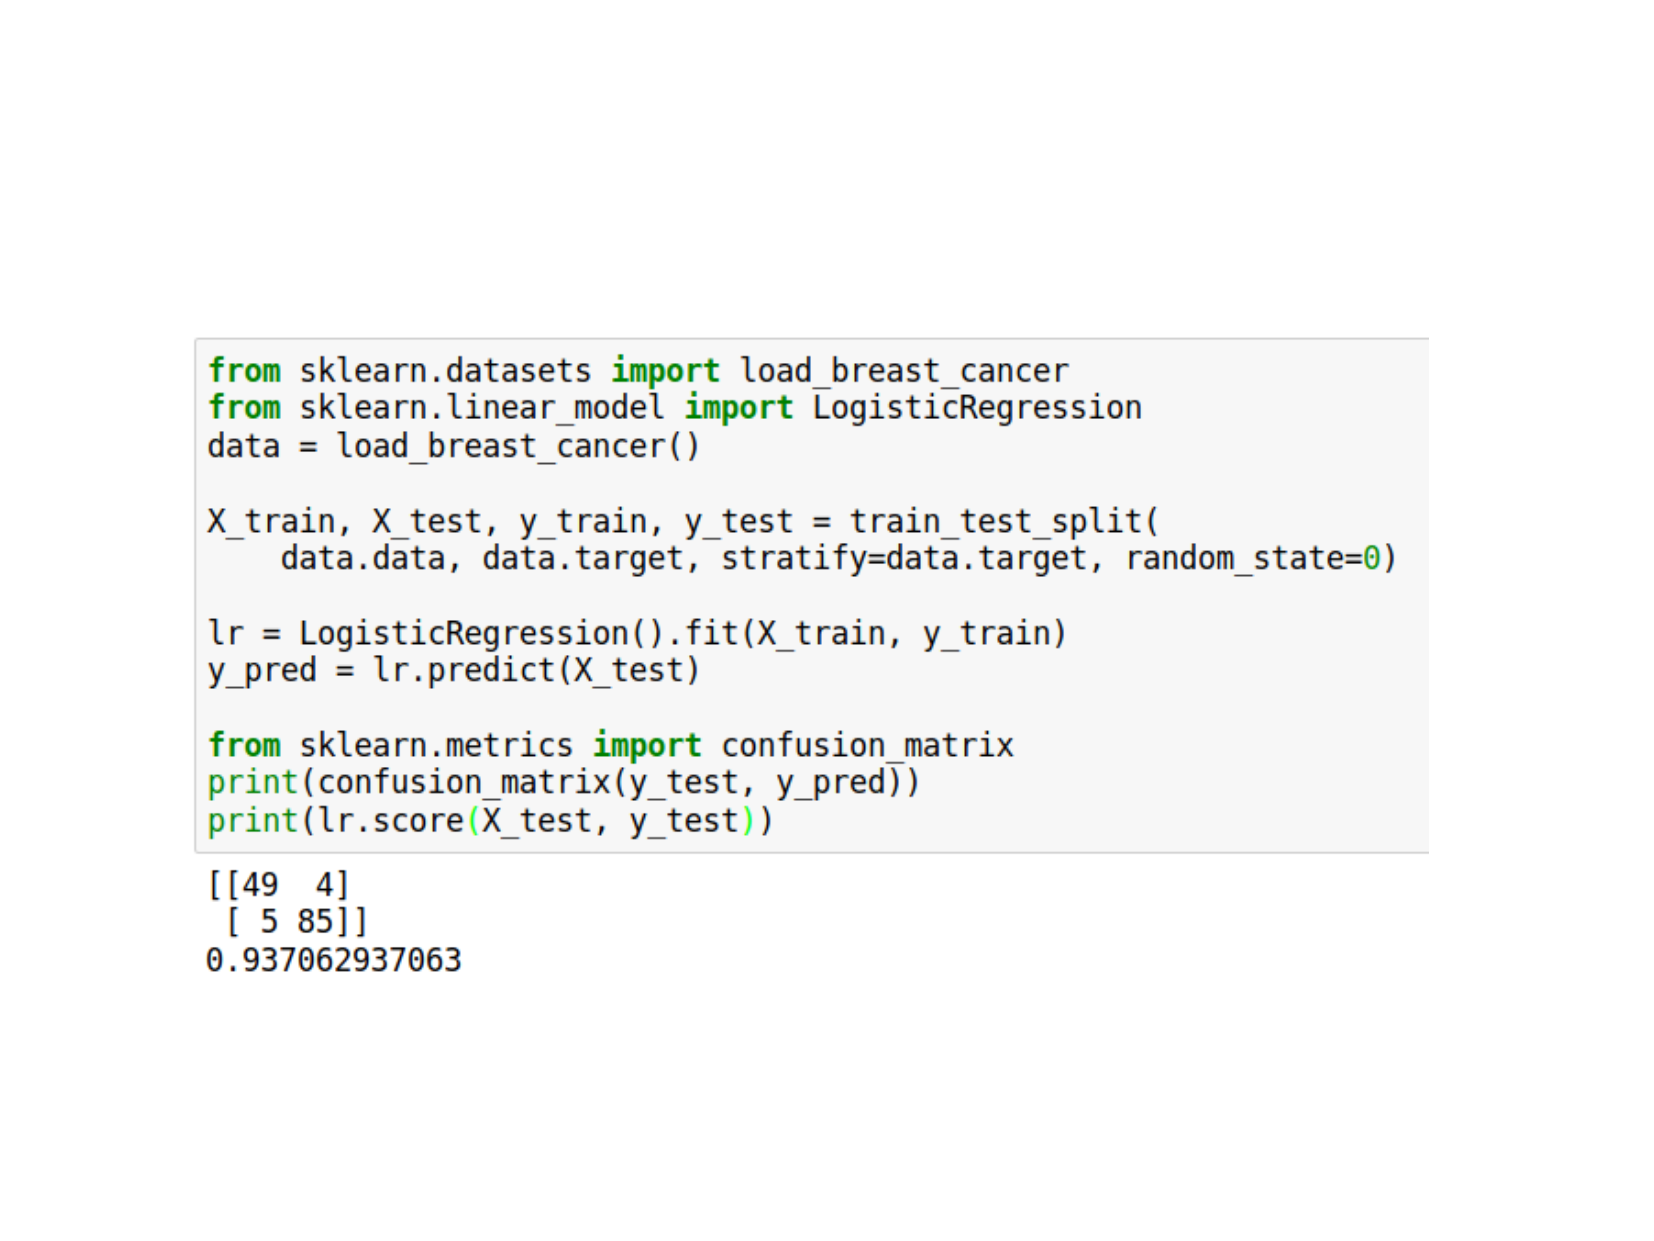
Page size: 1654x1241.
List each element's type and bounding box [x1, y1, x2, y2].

picture [180, 329, 1429, 991]
